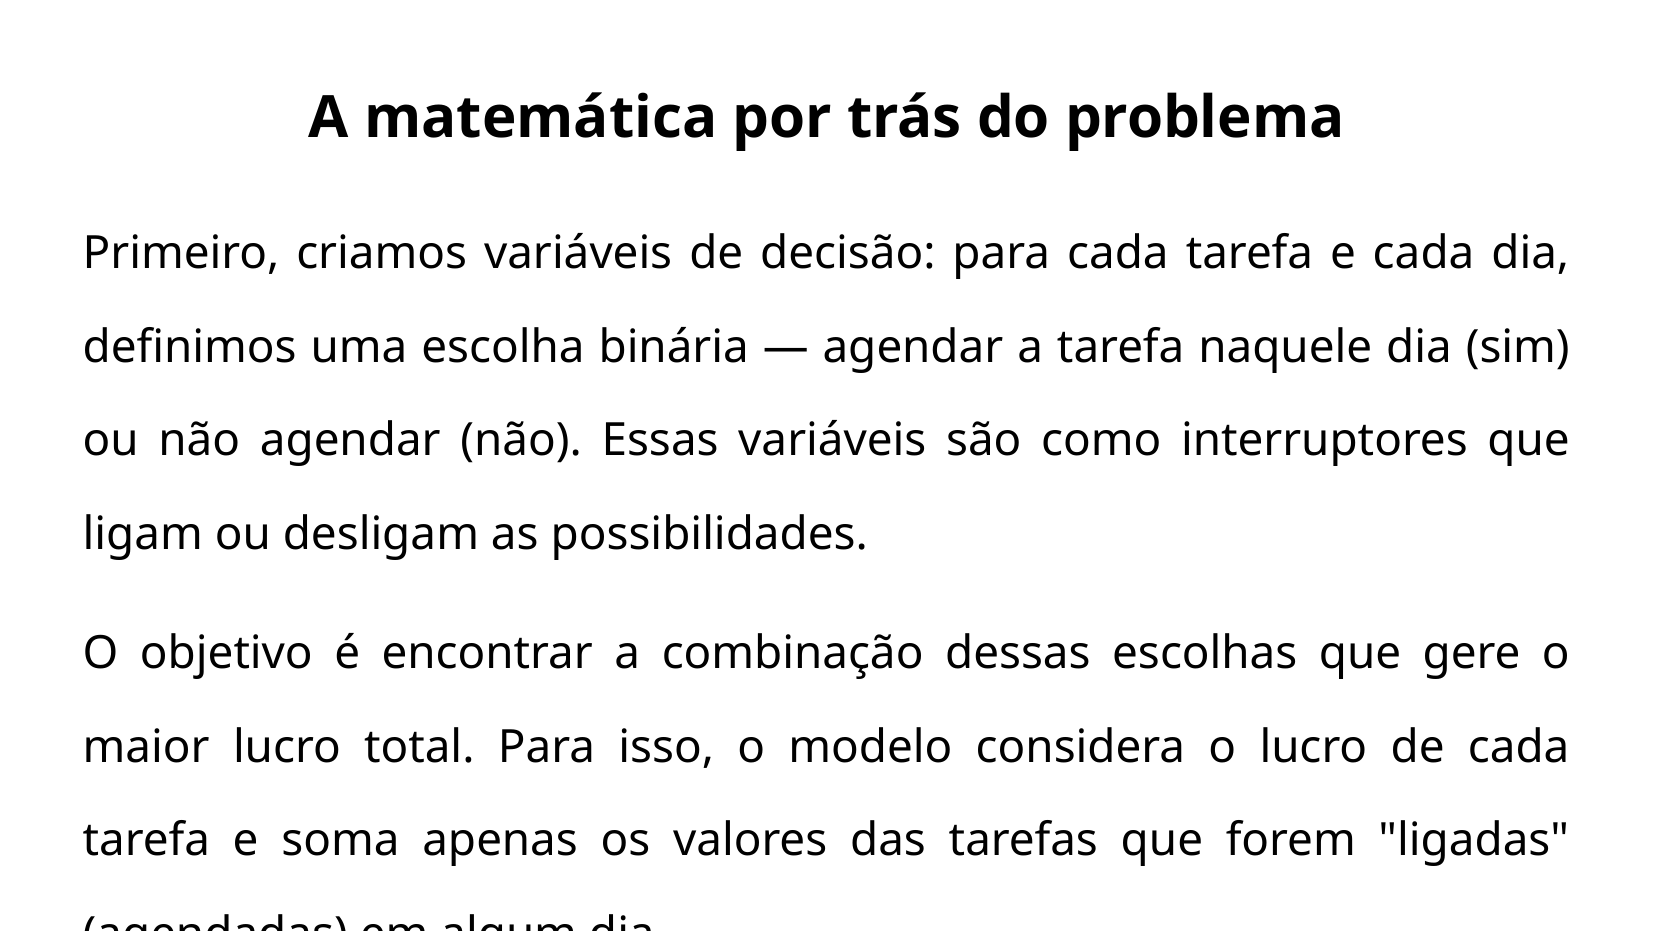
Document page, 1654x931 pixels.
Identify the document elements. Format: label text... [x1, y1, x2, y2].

subtitle Primeiro, criamos variáveis de decisão: para cada tarefa e cada dia, definimos uma escolha binária — agendar a tarefa naquele dia (sim) ou não agendar (não). Essas variáveis são como interruptores que ligam ou desligam as possibilidades. O objetivo é encontrar a combinação dessas escolhas que gere o maior lucro total. Para isso, o modelo considera o lucro de cada tarefa e soma apenas os valores das tarefas que forem "ligadas" (agendadas) em algum dia. [82, 188, 1571, 831]
title A matemática por trás do problema [82, 37, 1571, 188]
